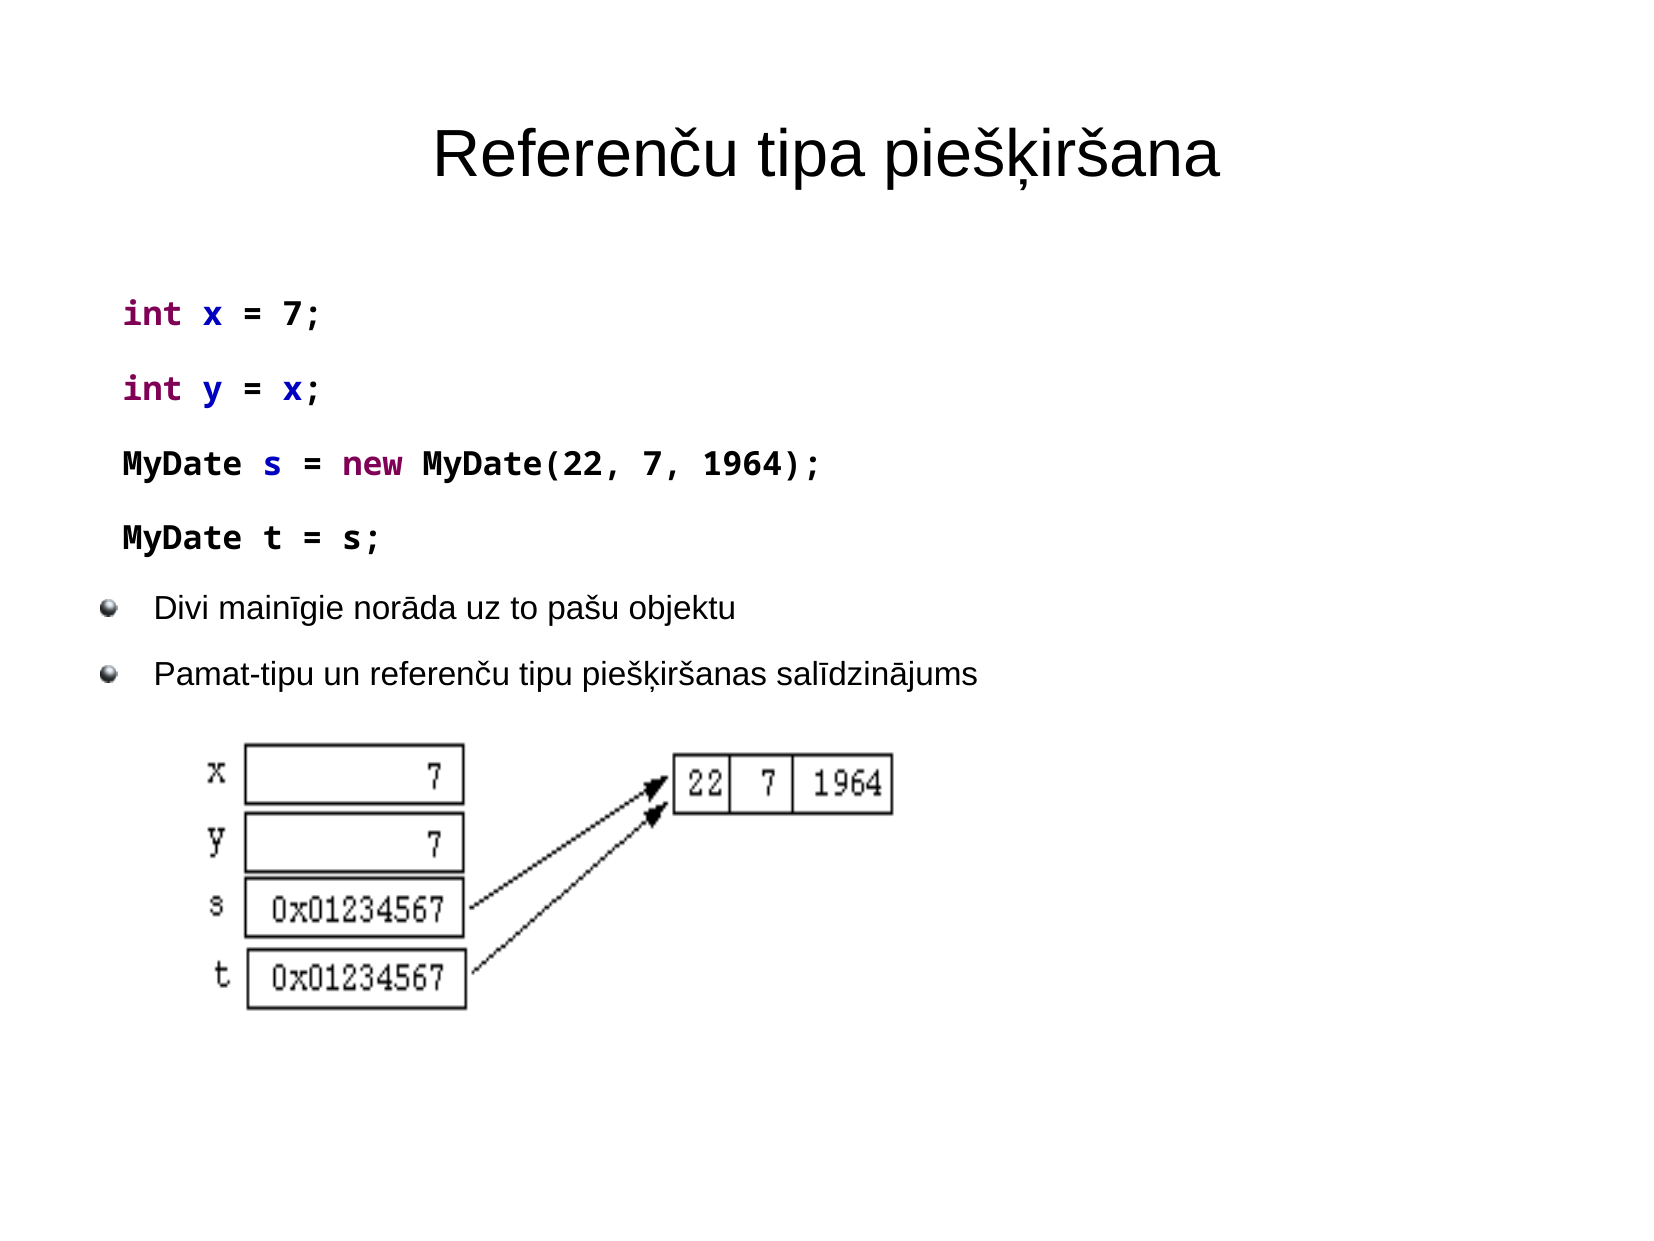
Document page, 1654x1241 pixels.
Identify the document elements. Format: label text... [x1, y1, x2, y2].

title Referenču tipa piešķiršana [82, 49, 1571, 257]
picture [153, 696, 993, 1040]
list int x = 7; int y = x; MyDate s = new MyDate(22, 7, 1964); MyDate t = s; Divi mainīgie norāda uz to pašu objektu Pamat-tipu un referenču tipu piešķiršanas salīdzinājums [82, 290, 1538, 1010]
